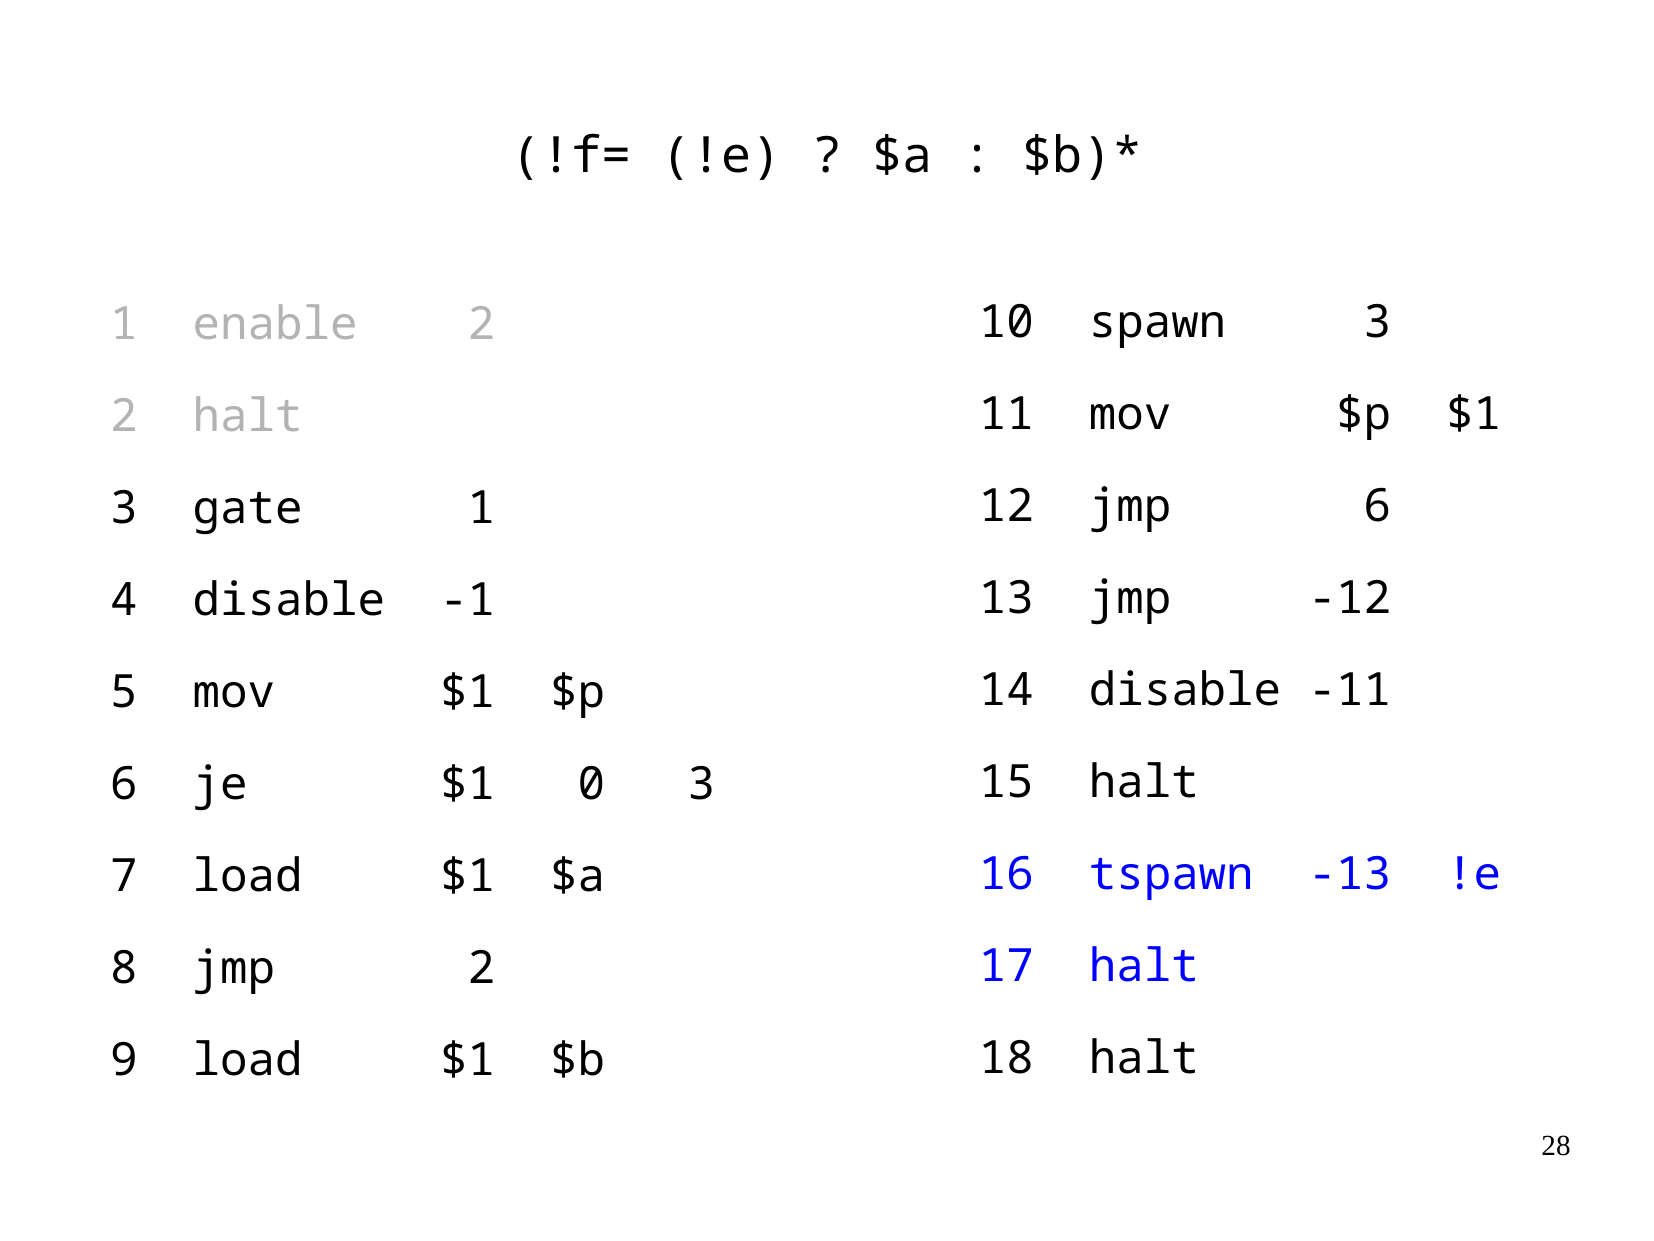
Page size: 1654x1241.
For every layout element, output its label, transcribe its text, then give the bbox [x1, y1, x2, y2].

title (!f= (!e) ? $a : $b)* [82, 49, 1571, 257]
list 10 spawn 3 11 mov $p $1 12 jmp 6 13 jmp -12 14 disable -11 15 halt 16 tspawn -13 !e 17 halt 18 halt [978, 288, 1627, 1107]
list 1 enable 2 2 halt 3 gate 1 4 disable -1 5 mov $1 $p 6 je $1 0 3 7 load $1 $a 8 jmp 2 9 load $1 $b [82, 290, 826, 1109]
